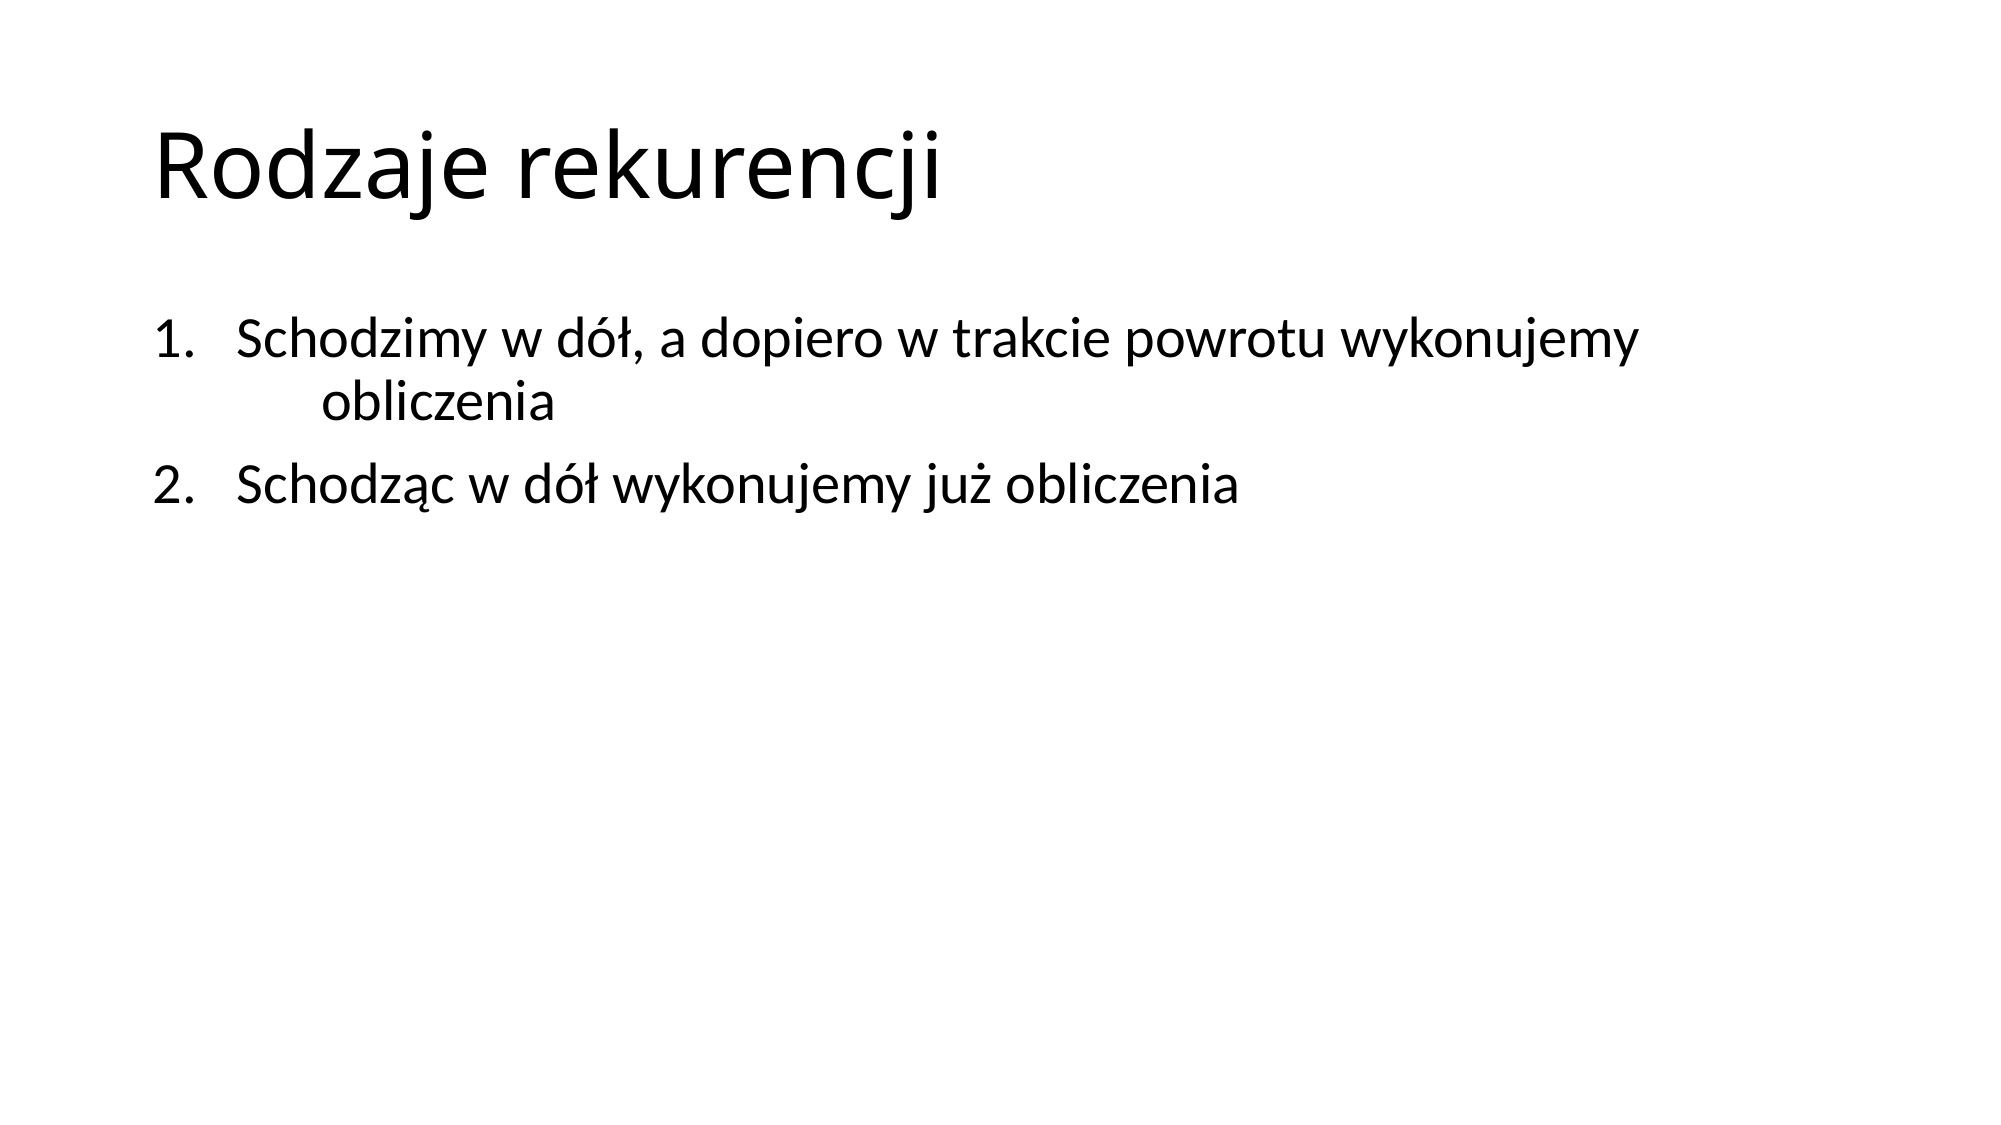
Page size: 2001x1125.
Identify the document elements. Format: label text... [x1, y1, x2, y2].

list Schodzimy w dół, a dopiero w trakcie powrotu wykonujemy obliczenia Schodząc w dół wykonujemy już obliczenia [137, 299, 1863, 1014]
title Rodzaje rekurencji [137, 59, 1863, 278]
